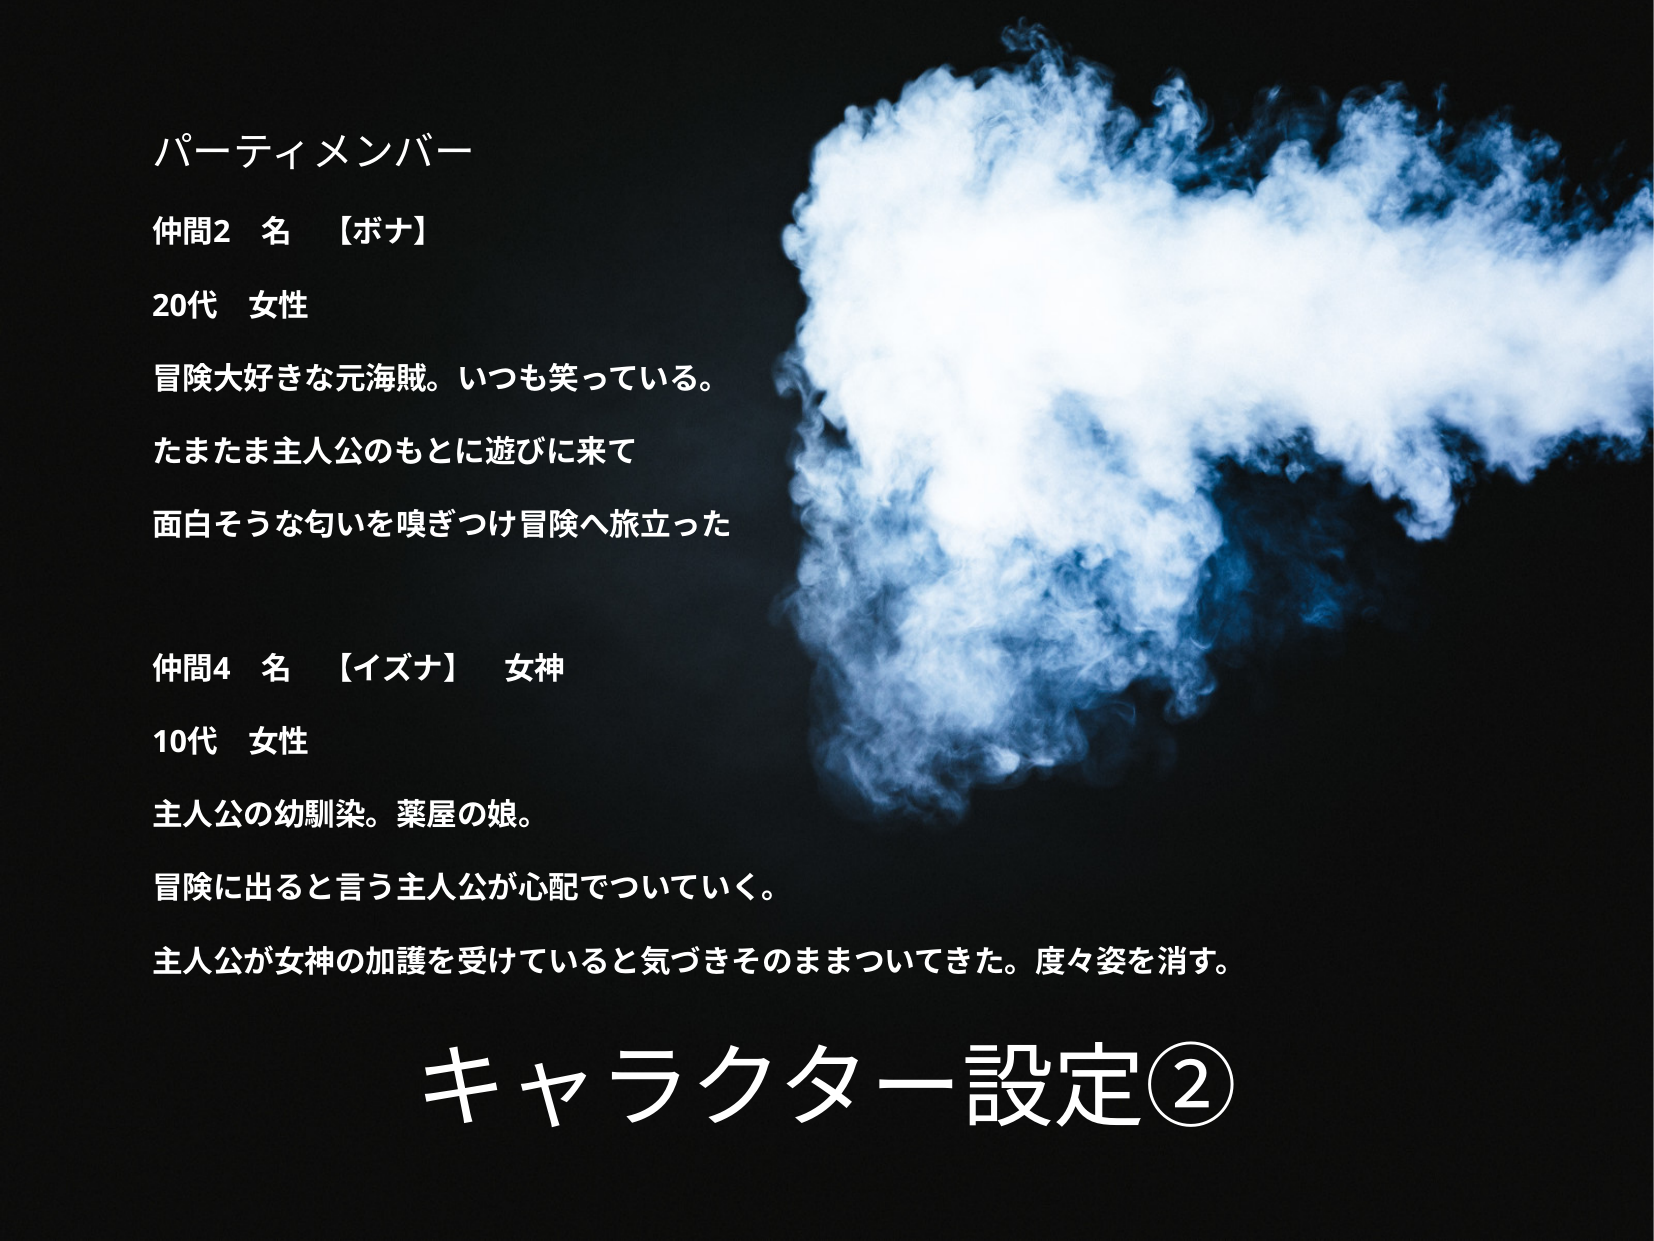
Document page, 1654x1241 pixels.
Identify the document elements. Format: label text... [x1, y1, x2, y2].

title キャラクター設定② [82, 993, 1571, 1184]
picture [0, 0, 1654, 1241]
list パーティメンバー 仲間2 名 【ボナ】 20代 女性 冒険大好きな元海賊。いつも笑っている。 たまたま主人公のもとに遊びに来て 面白そうな匂いを嗅ぎつけ冒険へ旅立った 仲間4 名 【イズナ】 女神 10代 女性 主人公の幼馴染。薬屋の娘。 冒険に出ると言う主人公が心配でついていく。 主人公が女神の加護を受けていると気づきそのままついてきた。度々姿を消す。 [82, 119, 1571, 993]
